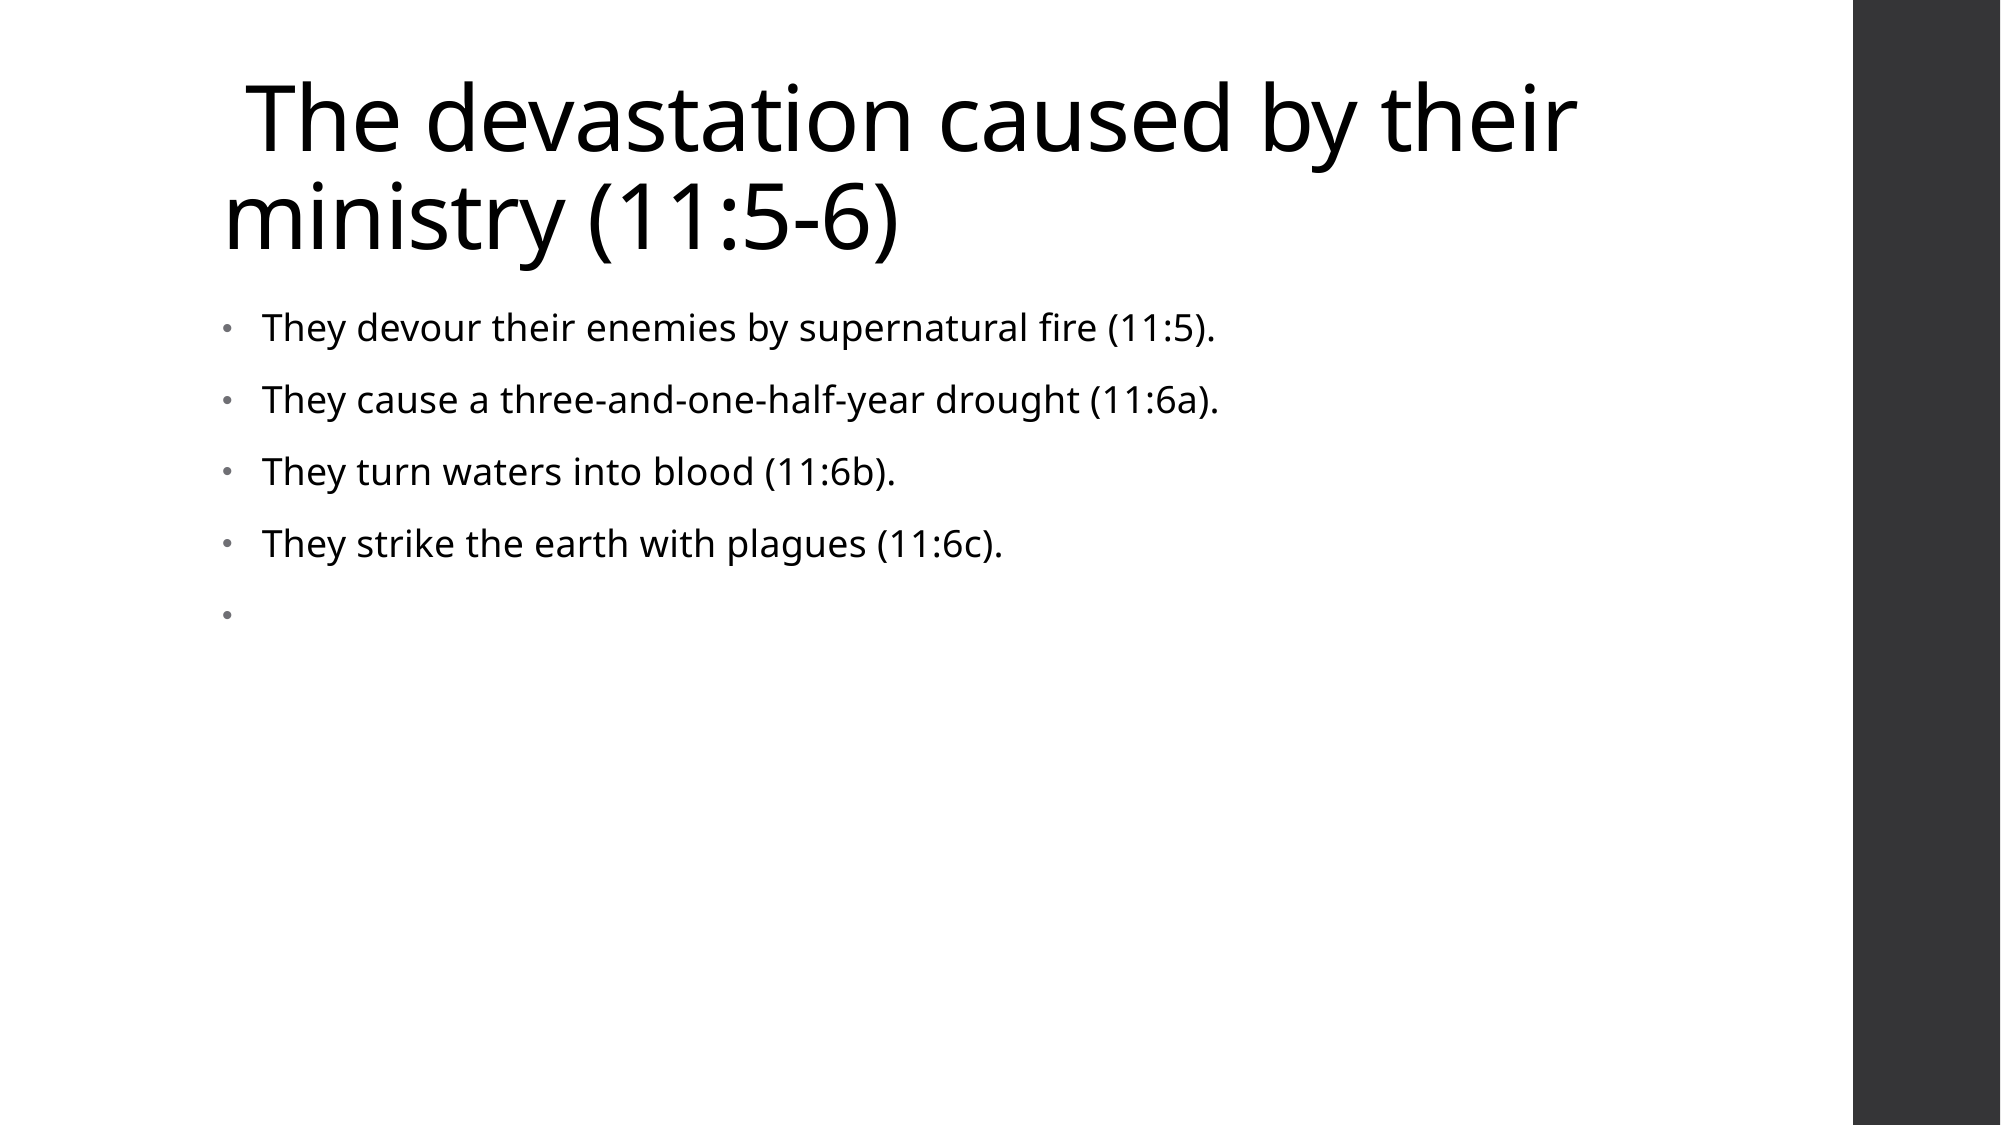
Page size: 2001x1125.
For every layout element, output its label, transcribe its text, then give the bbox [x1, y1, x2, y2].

title The devastation caused by their ministry (11:5-6) [206, 60, 1797, 278]
list They devour their enemies by supernatural fire (11:5). They cause a three-and-one-half-year drought (11:6a). They turn waters into blood (11:6b). They strike the earth with plagues (11:6c). [206, 299, 1617, 1014]
